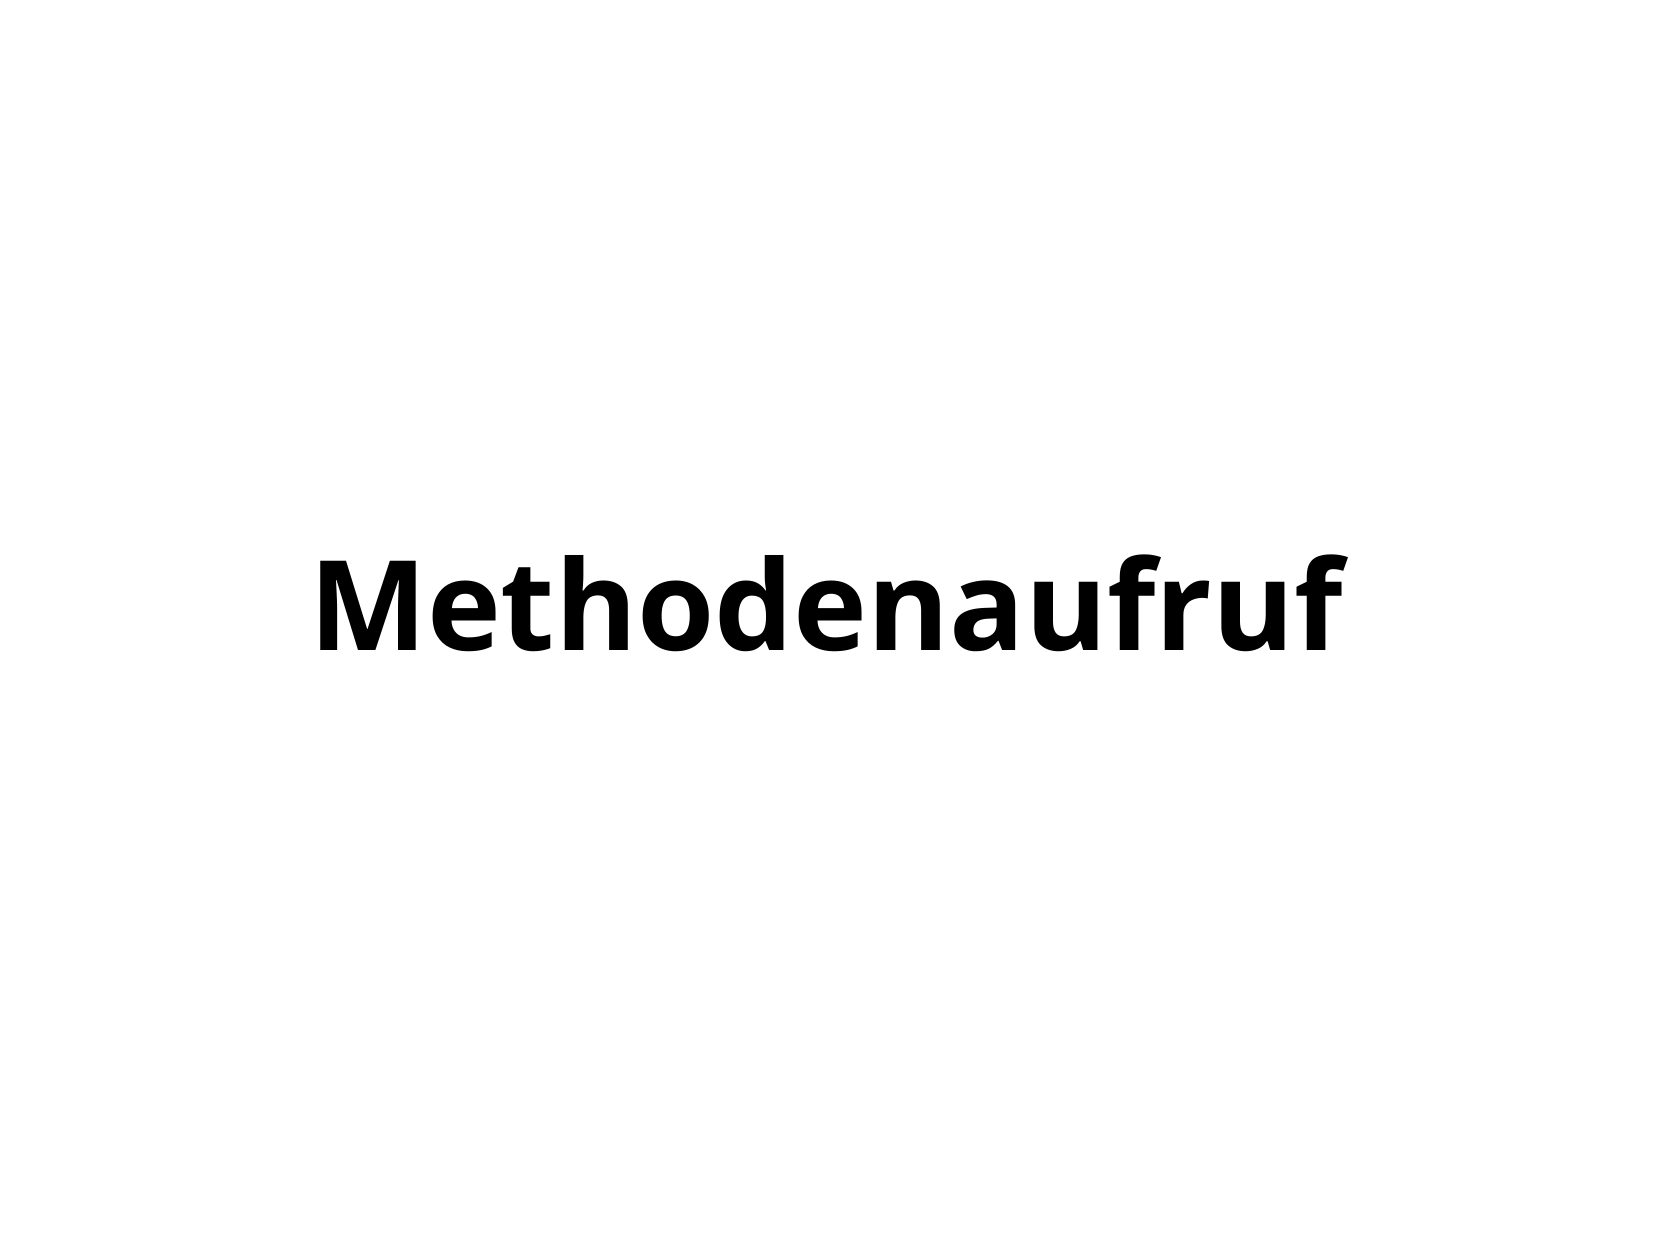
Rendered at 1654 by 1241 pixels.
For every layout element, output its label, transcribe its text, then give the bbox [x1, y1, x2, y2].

subtitle Methodenaufruf [23, 82, 1630, 1123]
